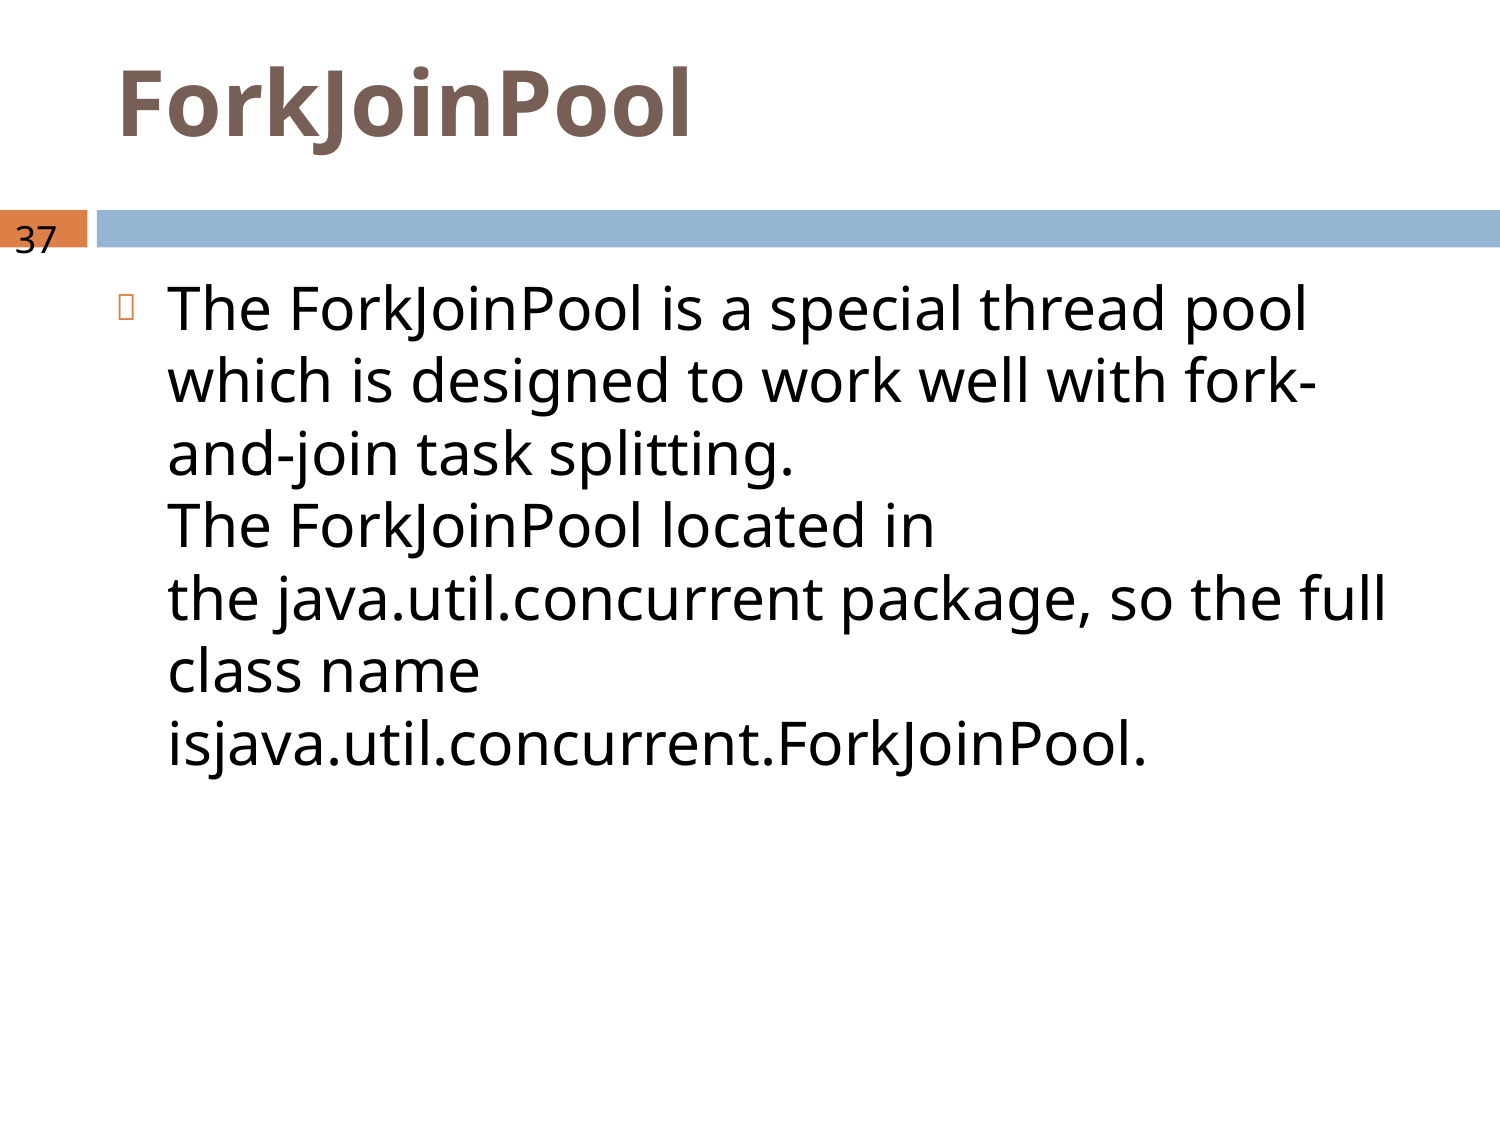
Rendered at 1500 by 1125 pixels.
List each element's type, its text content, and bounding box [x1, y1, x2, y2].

title ForkJoinPool [100, 37, 1438, 200]
slide_number <number> [0, 208, 88, 249]
list The ForkJoinPool is a special thread pool which is designed to work well with fork-and-join task splitting. The ForkJoinPool located in the java.util.concurrent package, so the full class name isjava.util.concurrent.ForkJoinPool. [100, 262, 1438, 1000]
